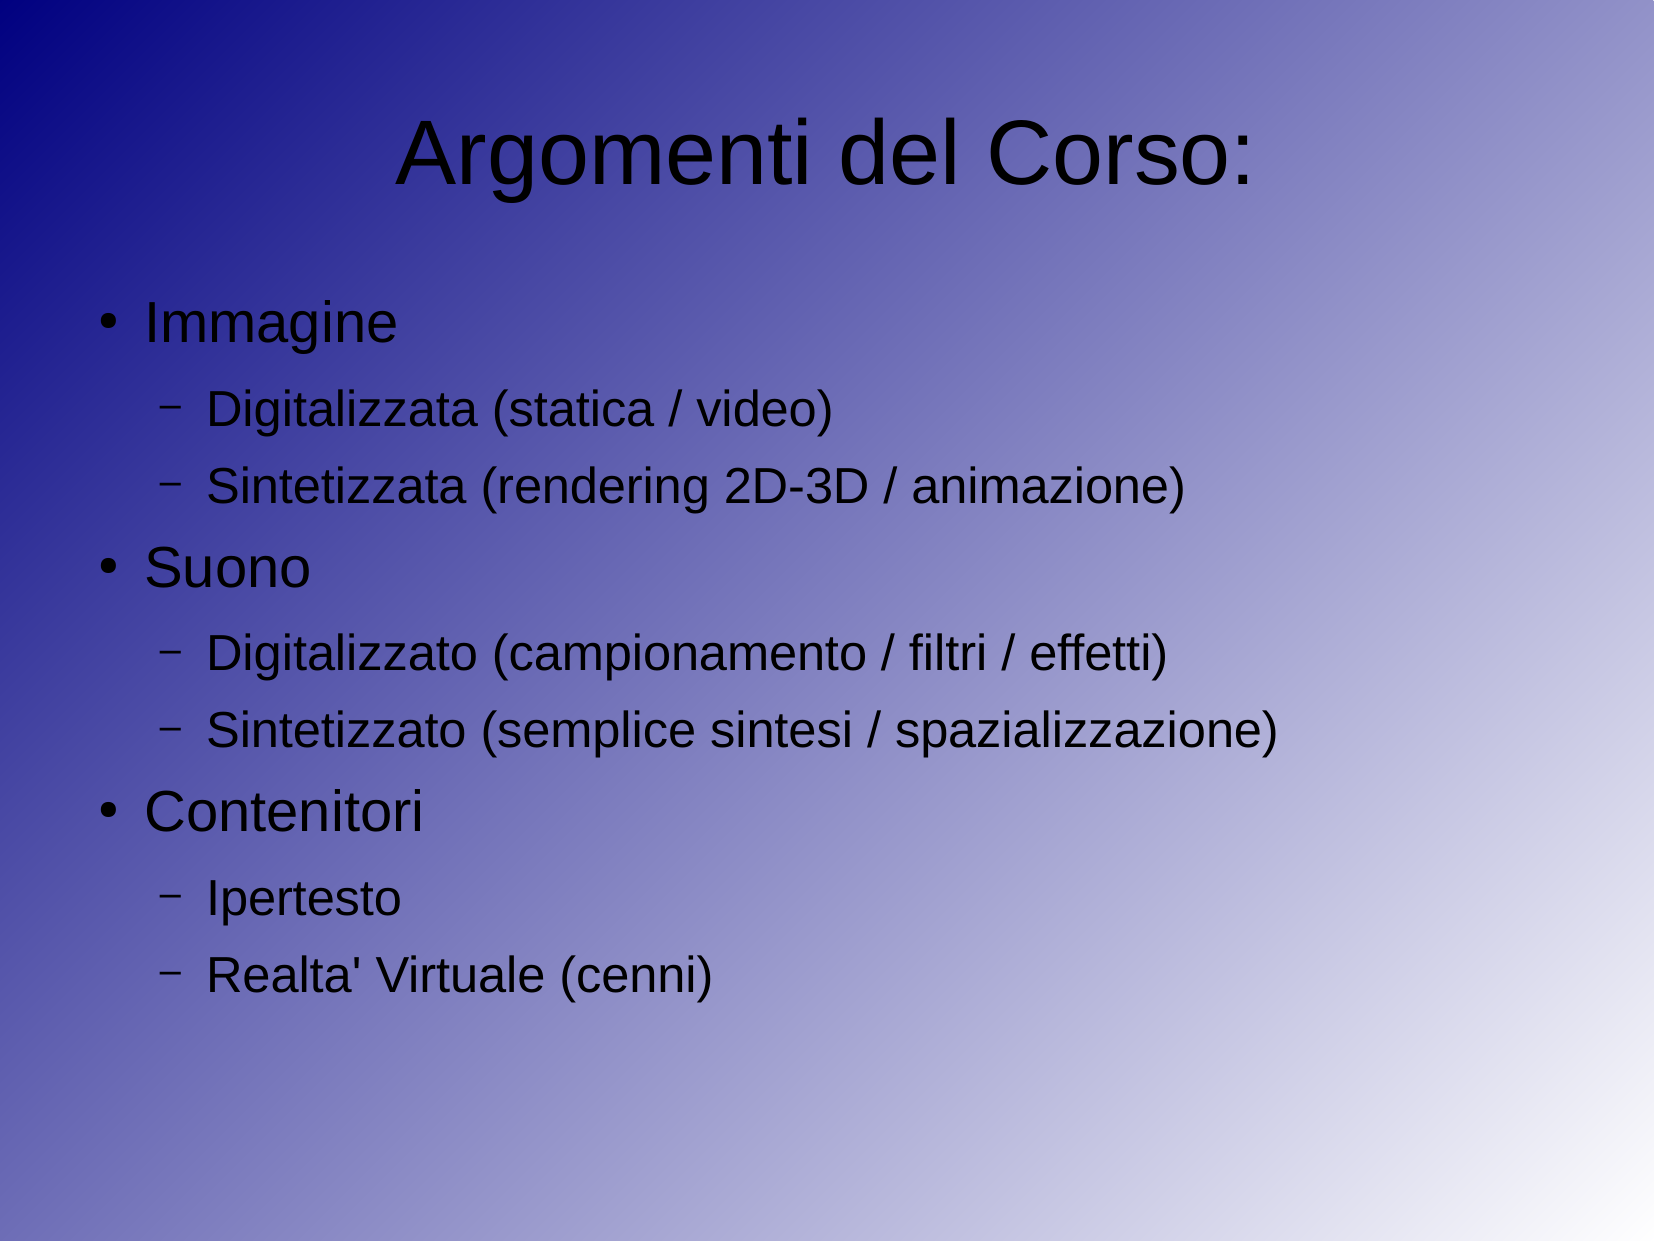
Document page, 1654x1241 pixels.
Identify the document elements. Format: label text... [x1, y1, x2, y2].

title Argomenti del Corso: [82, 49, 1571, 257]
list Immagine Digitalizzata (statica / video) Sintetizzata (rendering 2D-3D / animazione) Suono Digitalizzato (campionamento / filtri / effetti) Sintetizzato (semplice sintesi / spazializzazione) Contenitori Ipertesto Realta' Virtuale (cenni) [82, 290, 1571, 1010]
